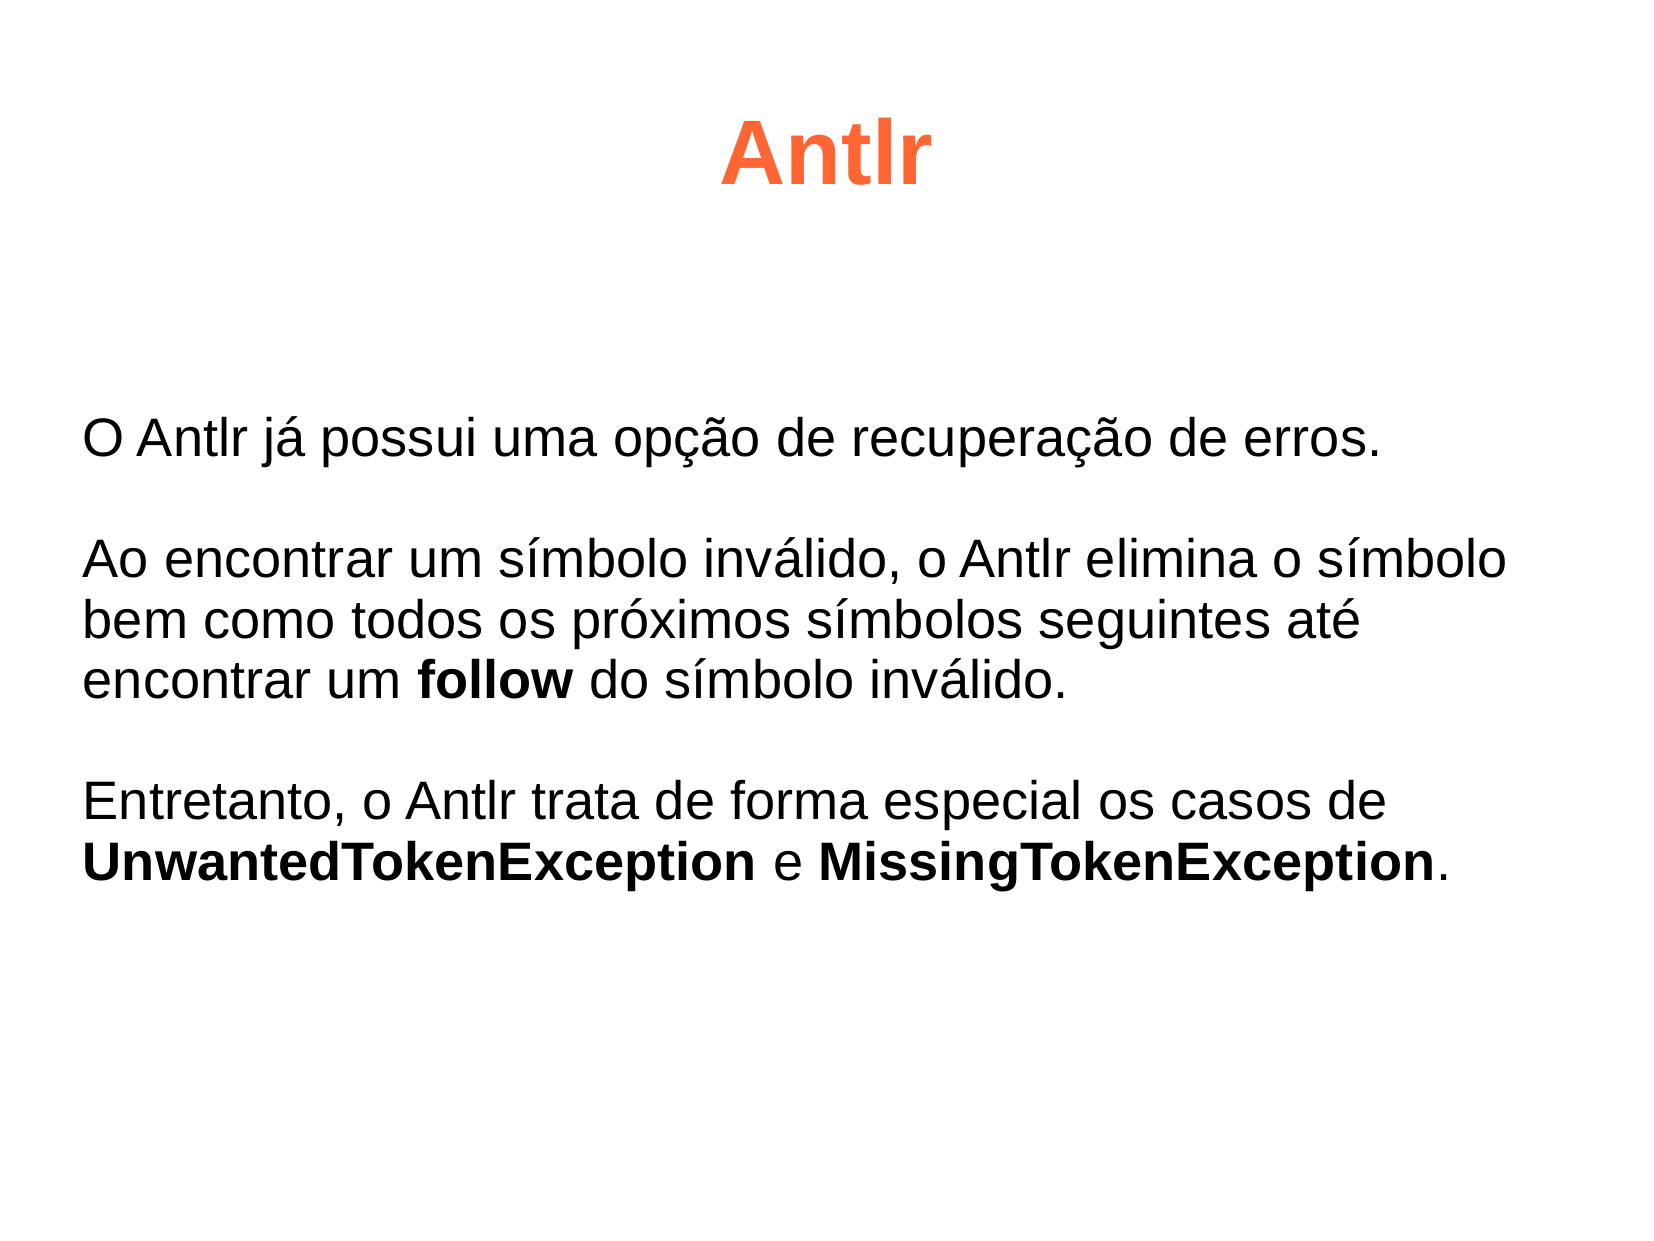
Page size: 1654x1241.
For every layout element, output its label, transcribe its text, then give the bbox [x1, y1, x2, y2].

subtitle O Antlr já possui uma opção de recuperação de erros. Ao encontrar um símbolo inválido, o Antlr elimina o símbolo bem como todos os próximos símbolos seguintes até encontrar um follow do símbolo inválido. Entretanto, o Antlr trata de forma especial os casos de UnwantedTokenException e MissingTokenException. [82, 290, 1538, 1010]
title Antlr [82, 49, 1571, 257]
